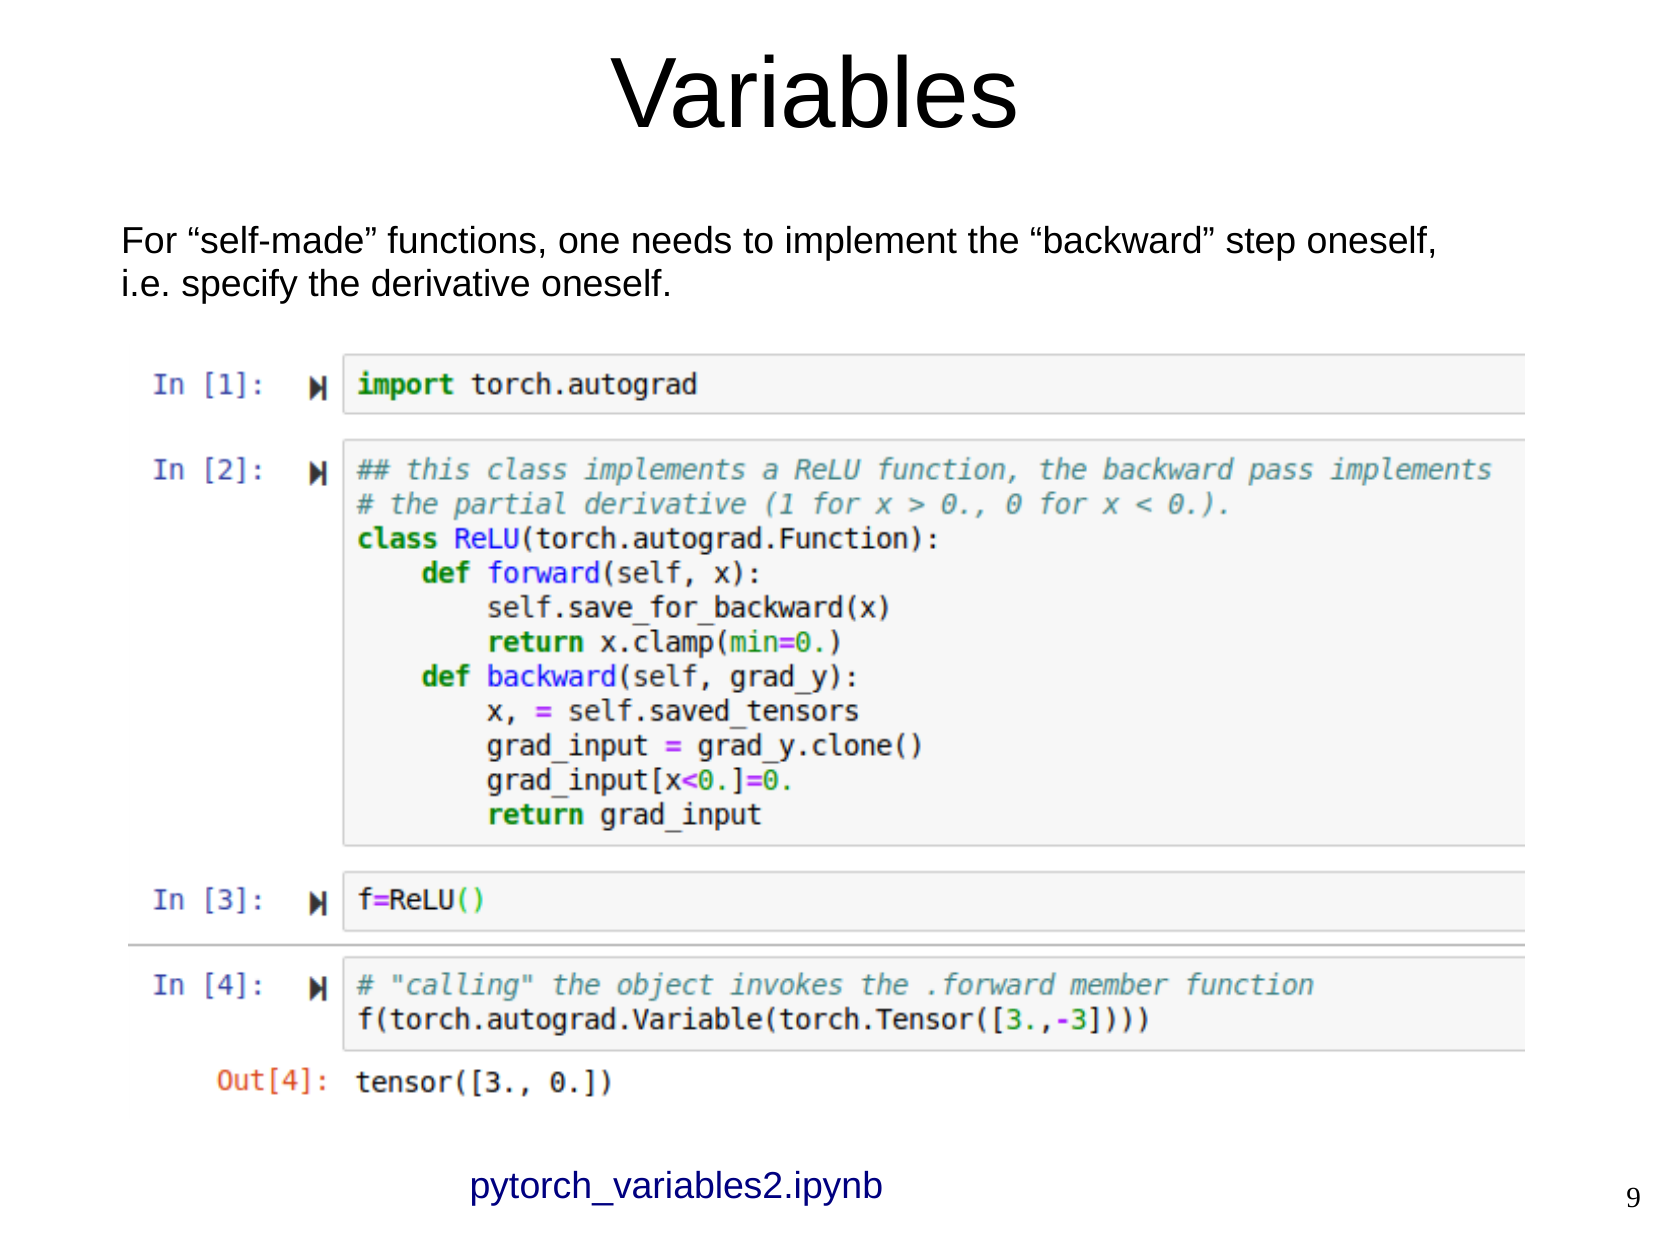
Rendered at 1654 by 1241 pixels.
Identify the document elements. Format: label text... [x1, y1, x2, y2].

picture [128, 344, 1525, 1119]
text_box <number> [1547, 1181, 1642, 1228]
text_box pytorch_variables2.ipynb [454, 1157, 987, 1215]
text_box For “self-made” functions, one needs to implement the “backward” step oneself, i.e. specify the derivative oneself. [106, 212, 1595, 312]
text_box Variables [88, 29, 1542, 157]
